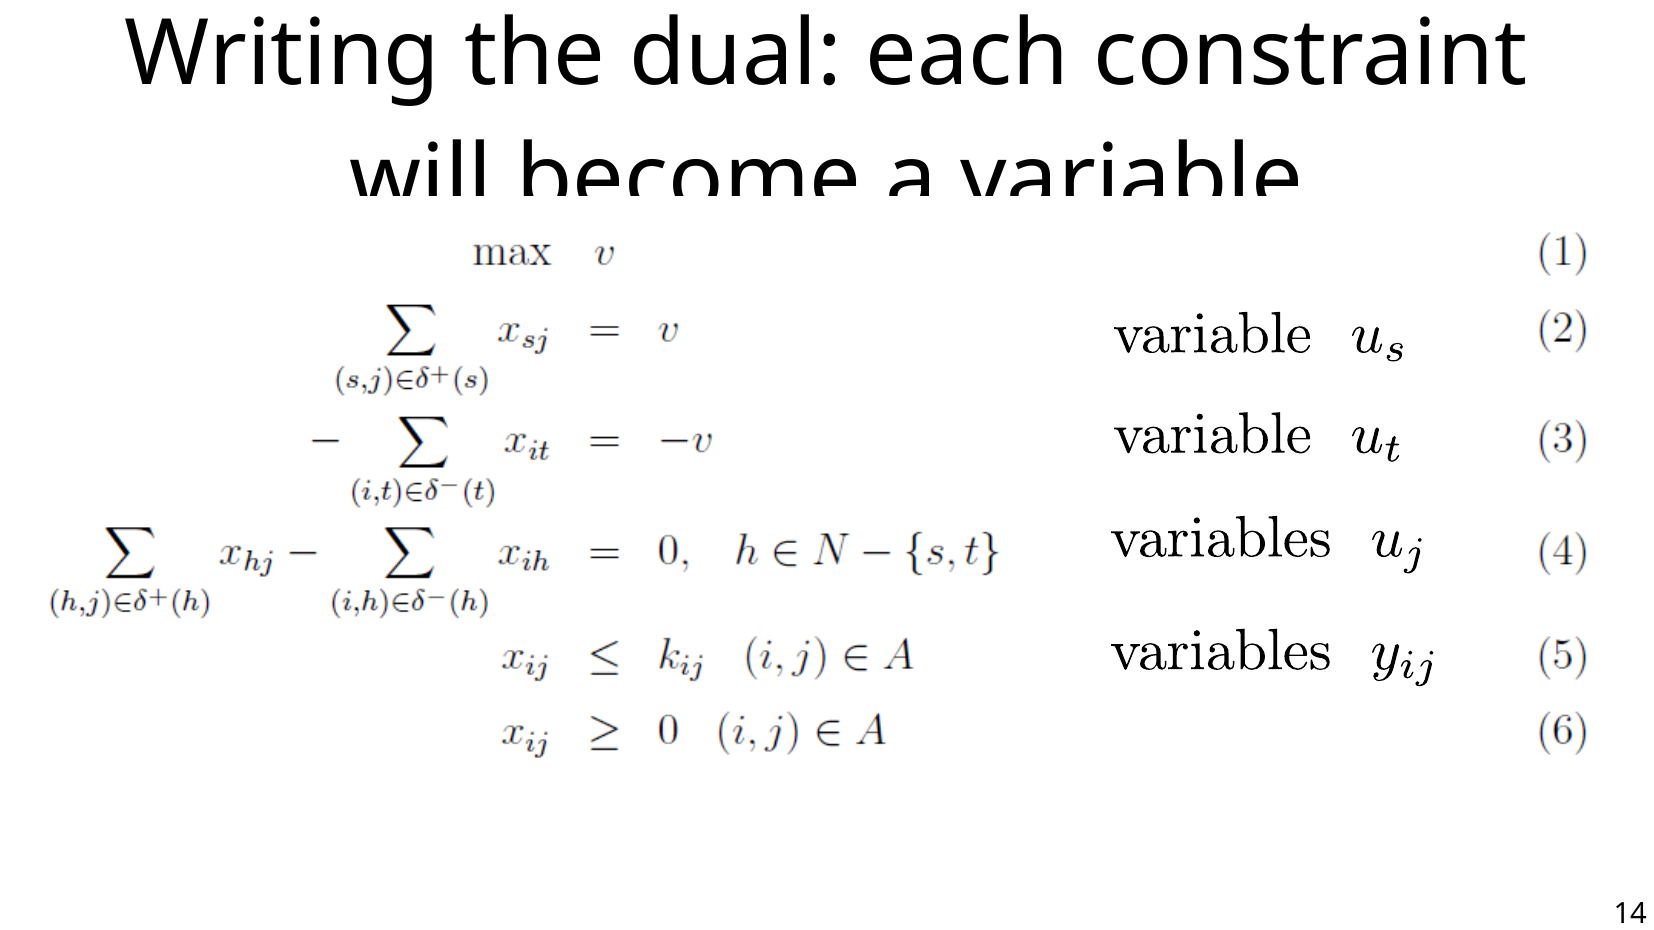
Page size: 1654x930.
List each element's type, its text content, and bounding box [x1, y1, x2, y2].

text_box [1112, 412, 1402, 462]
text_box [1112, 311, 1406, 362]
title Writing the dual: each constraint will become a variable [82, 8, 1571, 196]
text_box [1110, 628, 1438, 687]
picture [30, 196, 1621, 781]
text_box [1110, 515, 1426, 574]
